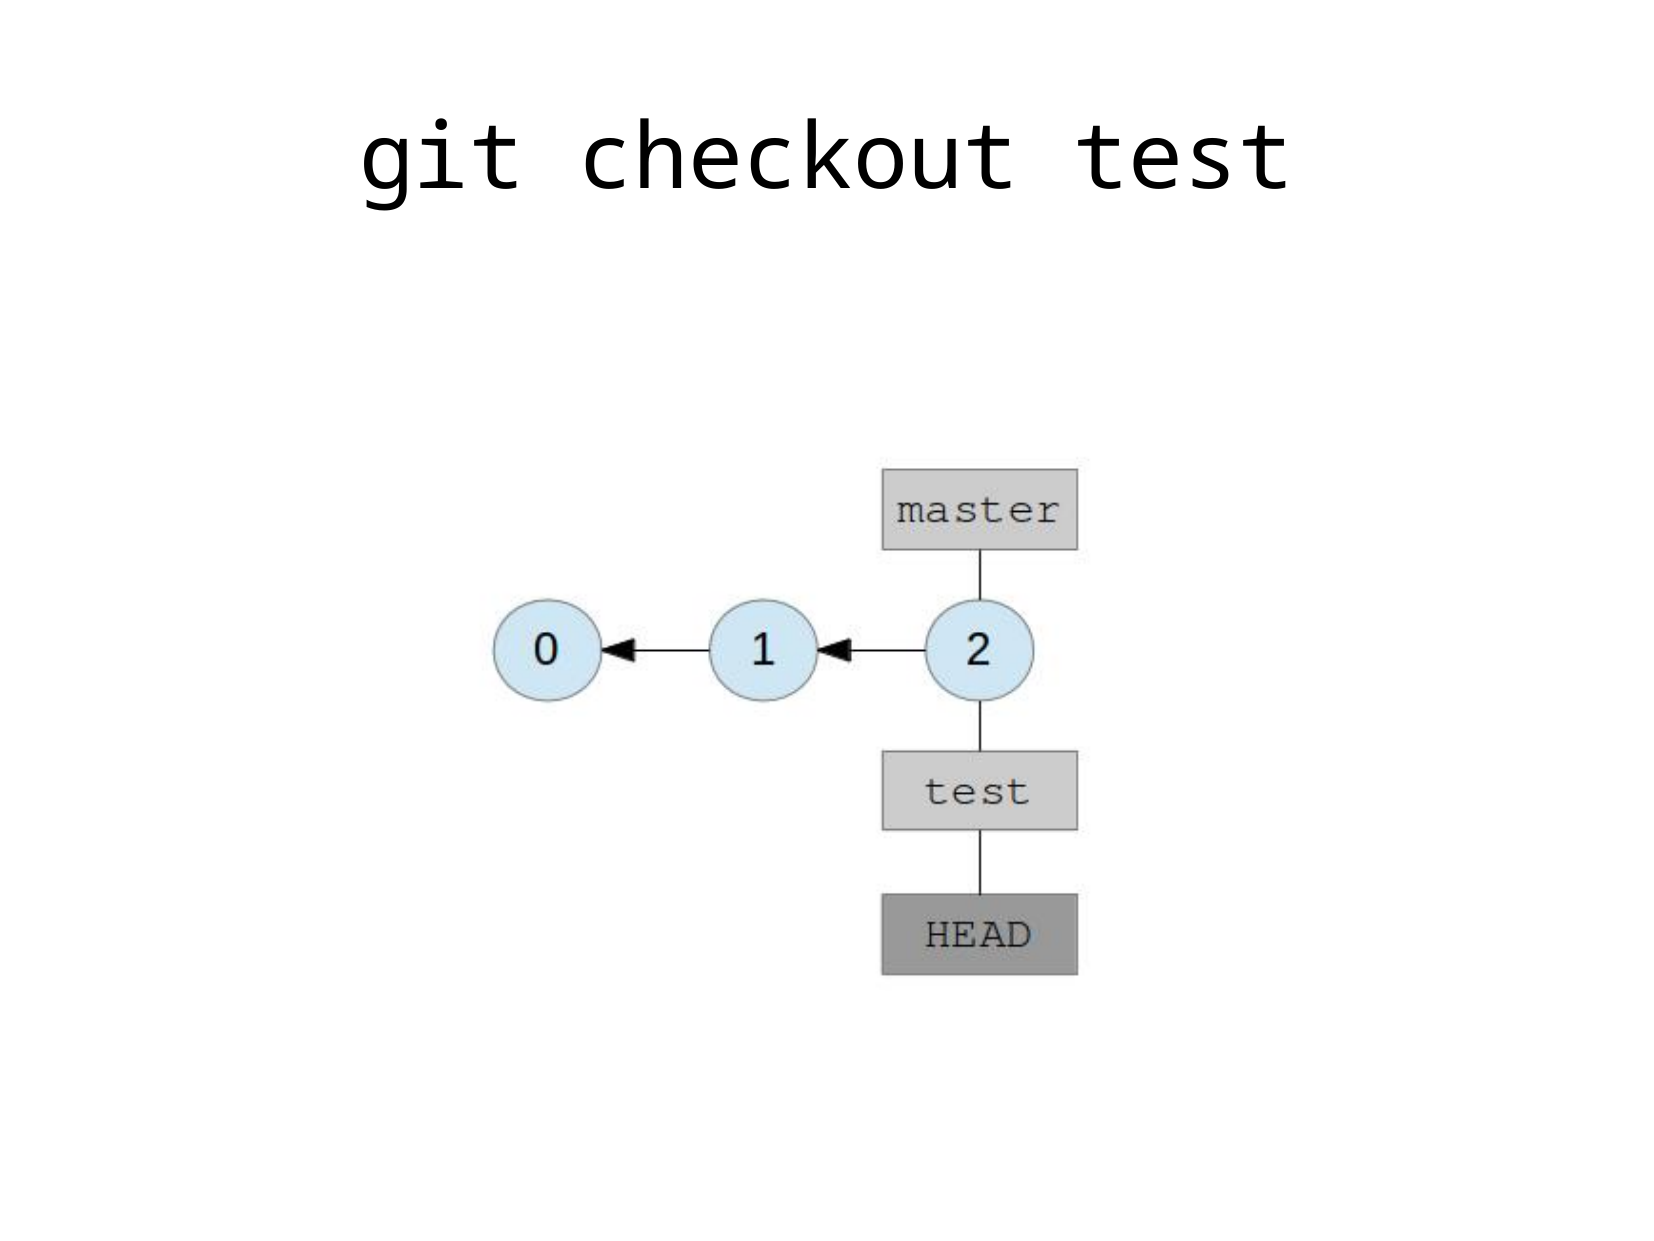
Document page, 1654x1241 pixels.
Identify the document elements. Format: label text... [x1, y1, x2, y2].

picture [450, 290, 1170, 1010]
title git checkout test [82, 49, 1571, 257]
